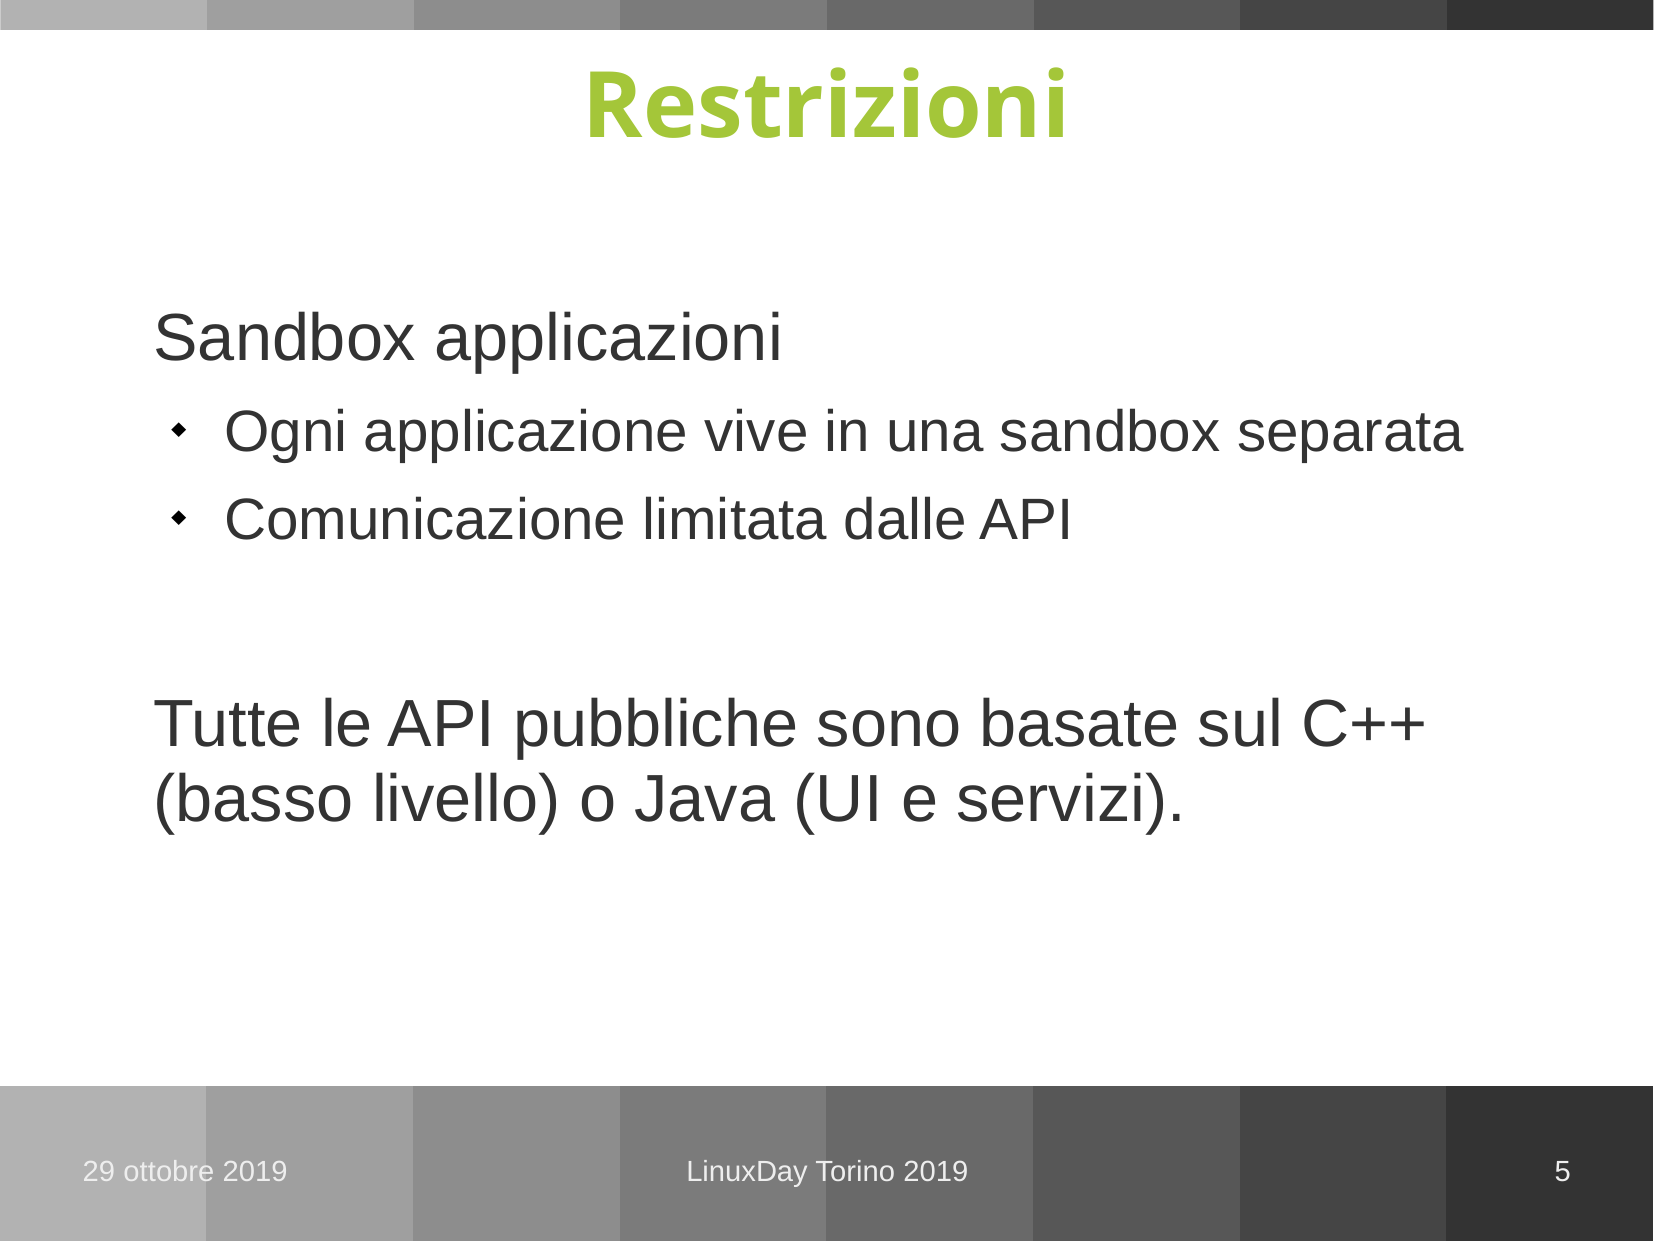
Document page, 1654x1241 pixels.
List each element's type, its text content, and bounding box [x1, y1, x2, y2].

list Sandbox applicazioni Ogni applicazione vive in una sandbox separata Comunicazione limitata dalle API Tutte le API pubbliche sono basate sul C++ (basso livello) o Java (UI e servizi). [82, 300, 1571, 1010]
title Restrizioni [82, 49, 1571, 155]
